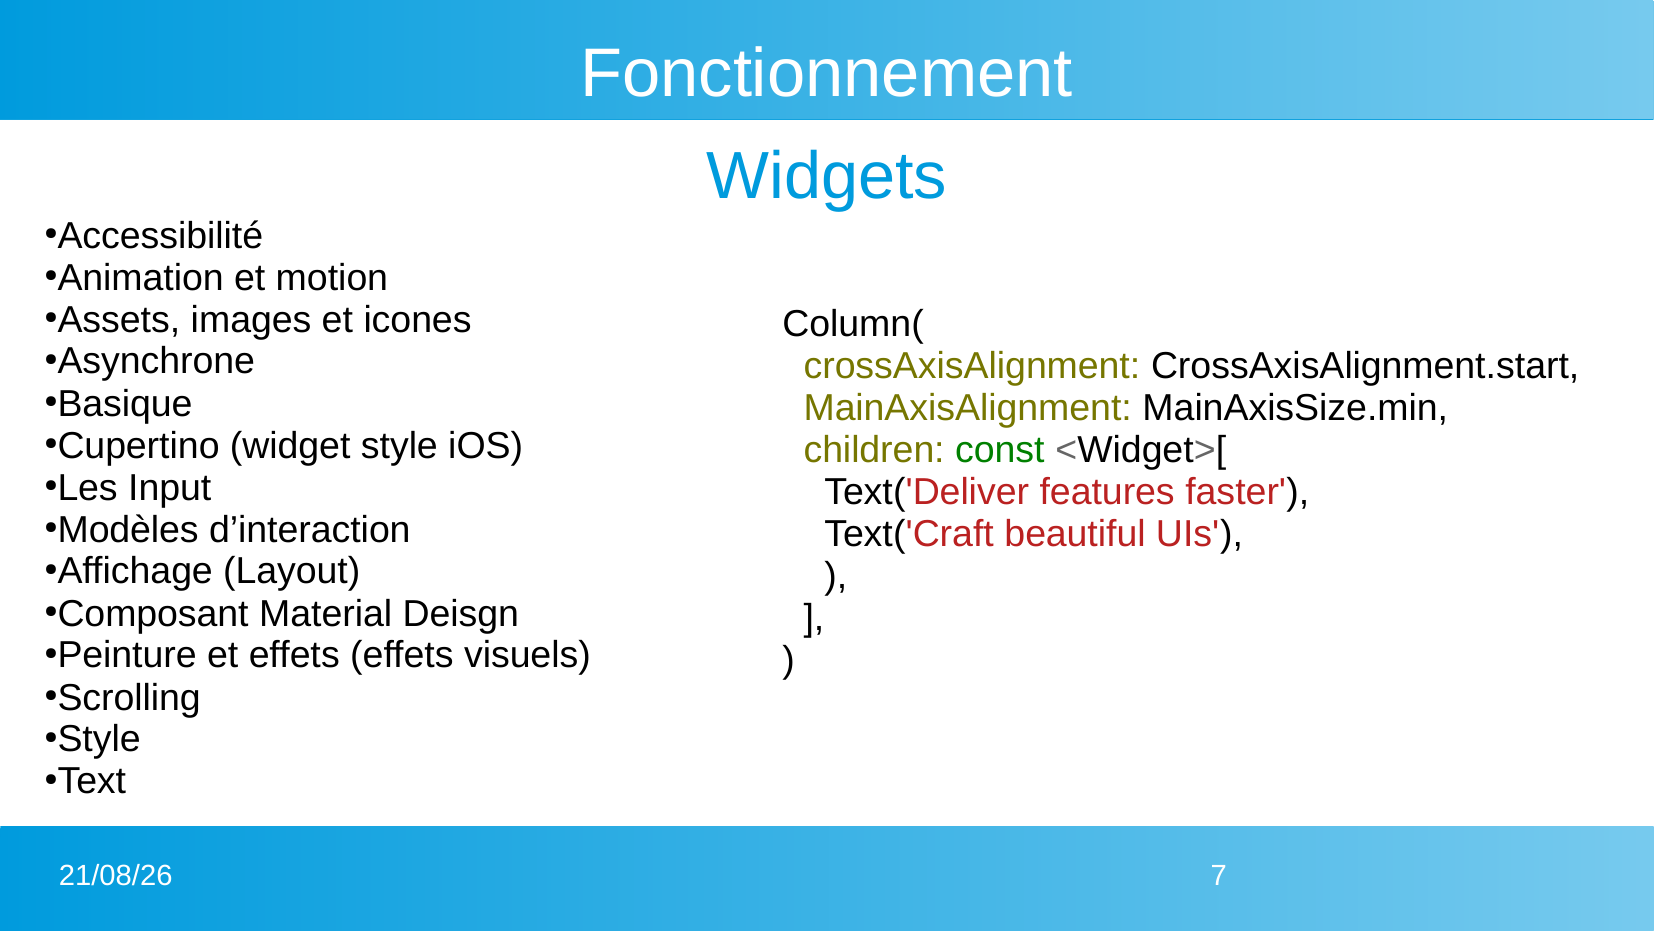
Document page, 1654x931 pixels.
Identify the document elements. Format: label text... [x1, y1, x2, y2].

text_box Column( crossAxisAlignment: CrossAxisAlignment.start, MainAxisAlignment: MainAxisSize.min, children: const <Widget>[ Text('Deliver features faster'), Text('Craft beautiful UIs'), ), ], ) [767, 295, 1625, 709]
text_box [59, 856, 443, 916]
title Fonctionnement [59, 29, 1595, 108]
text_box Accessibilité Animation et motion Assets, images et icones Asynchrone Basique Cupertino (widget style iOS) Les Input Modèles d’interaction Affichage (Layout) Composant Material Deisgn Peinture et effets (effets visuels) Scrolling Style Text [29, 206, 709, 810]
text_box [1210, 856, 1595, 916]
subtitle Widgets [59, 131, 1595, 207]
